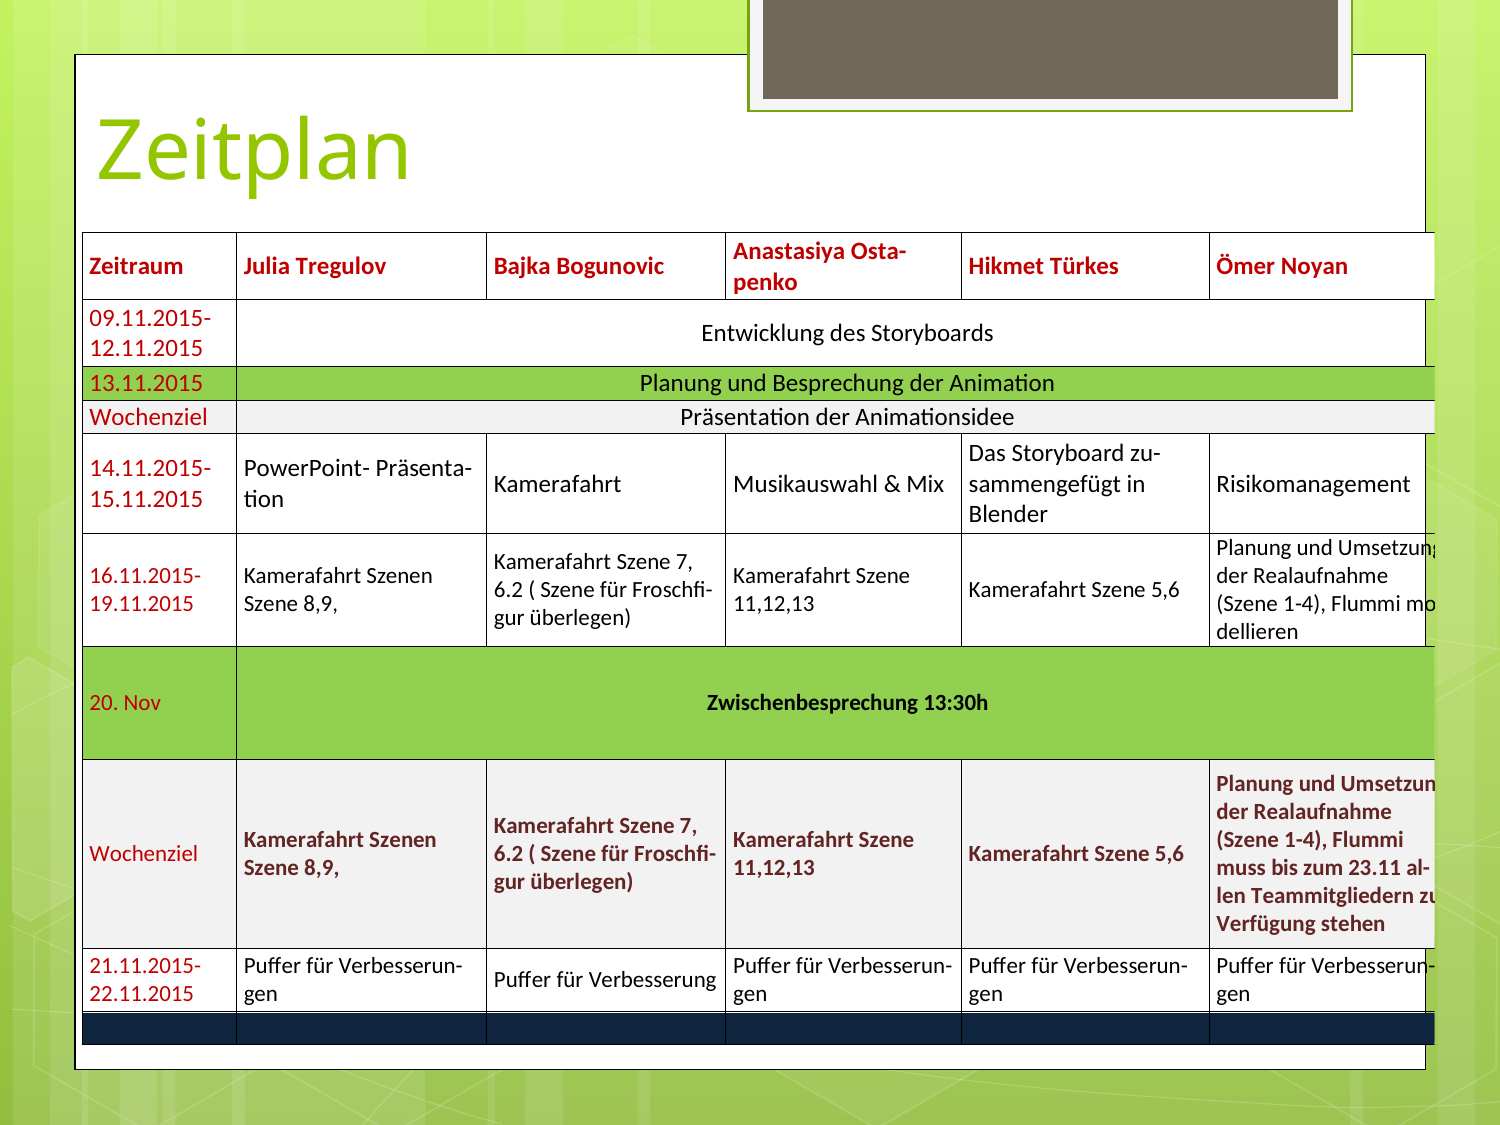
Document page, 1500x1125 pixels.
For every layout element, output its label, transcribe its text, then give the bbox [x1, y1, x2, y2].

chart [81, 232, 1435, 1045]
title Zeitplan [81, 16, 1235, 205]
